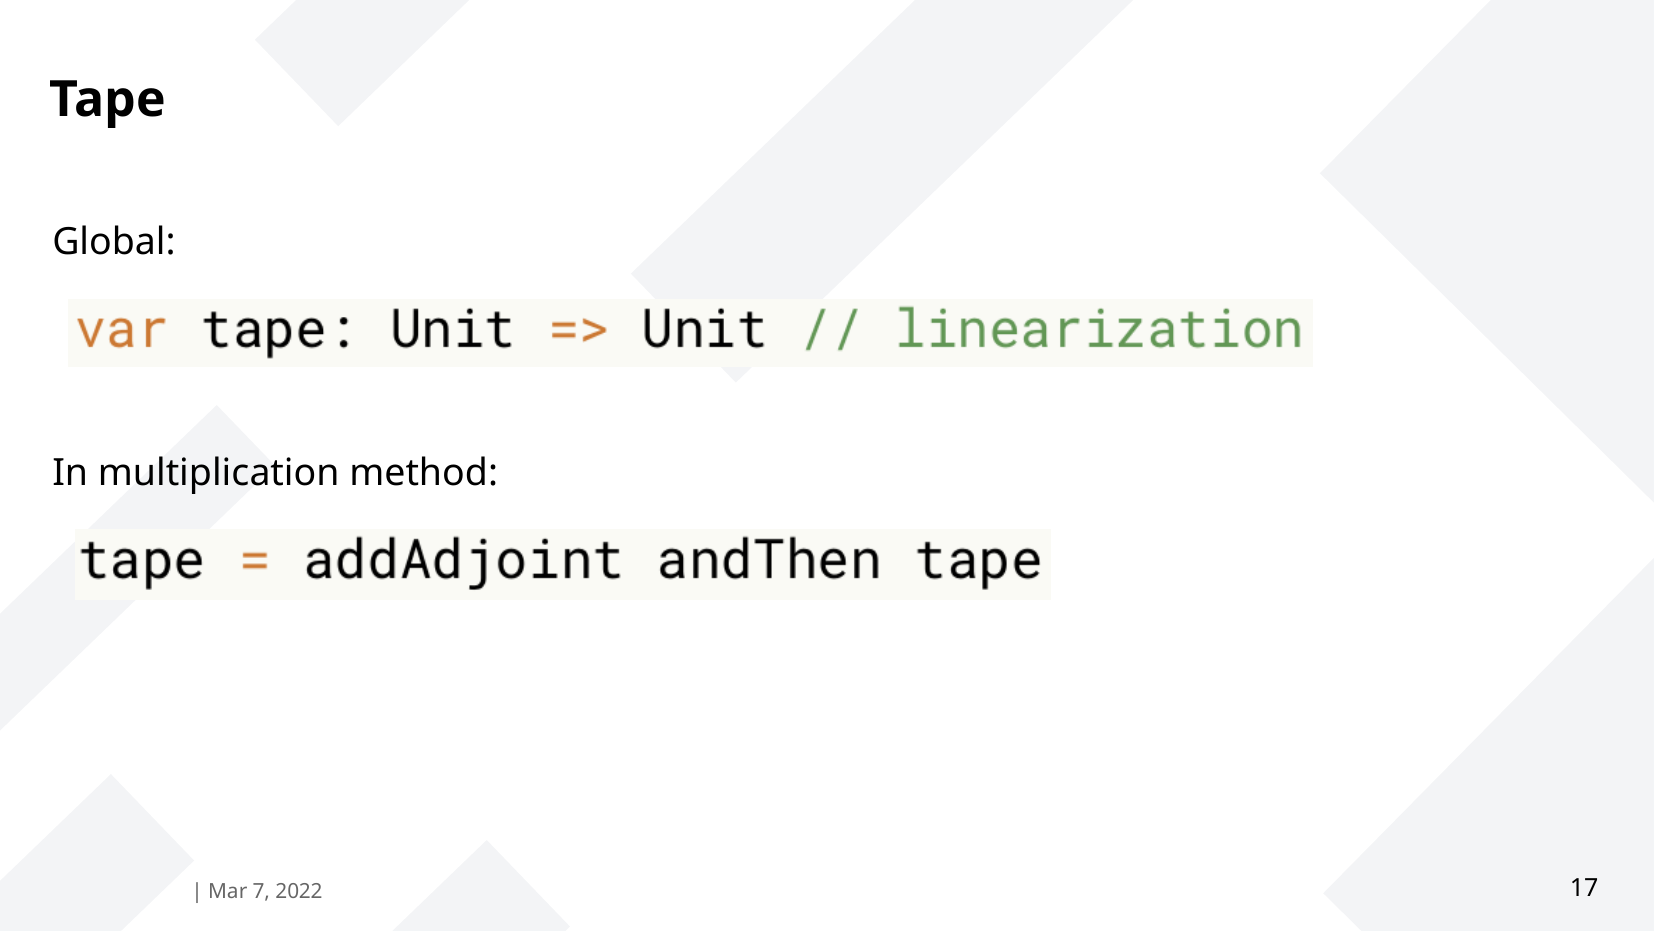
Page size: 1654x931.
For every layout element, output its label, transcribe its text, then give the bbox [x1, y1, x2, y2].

title Tape [49, 37, 1538, 158]
picture [976, 529, 1051, 600]
text_box In multiplication method: [37, 438, 976, 606]
text_box Global: [37, 207, 976, 375]
picture [976, 299, 1313, 367]
